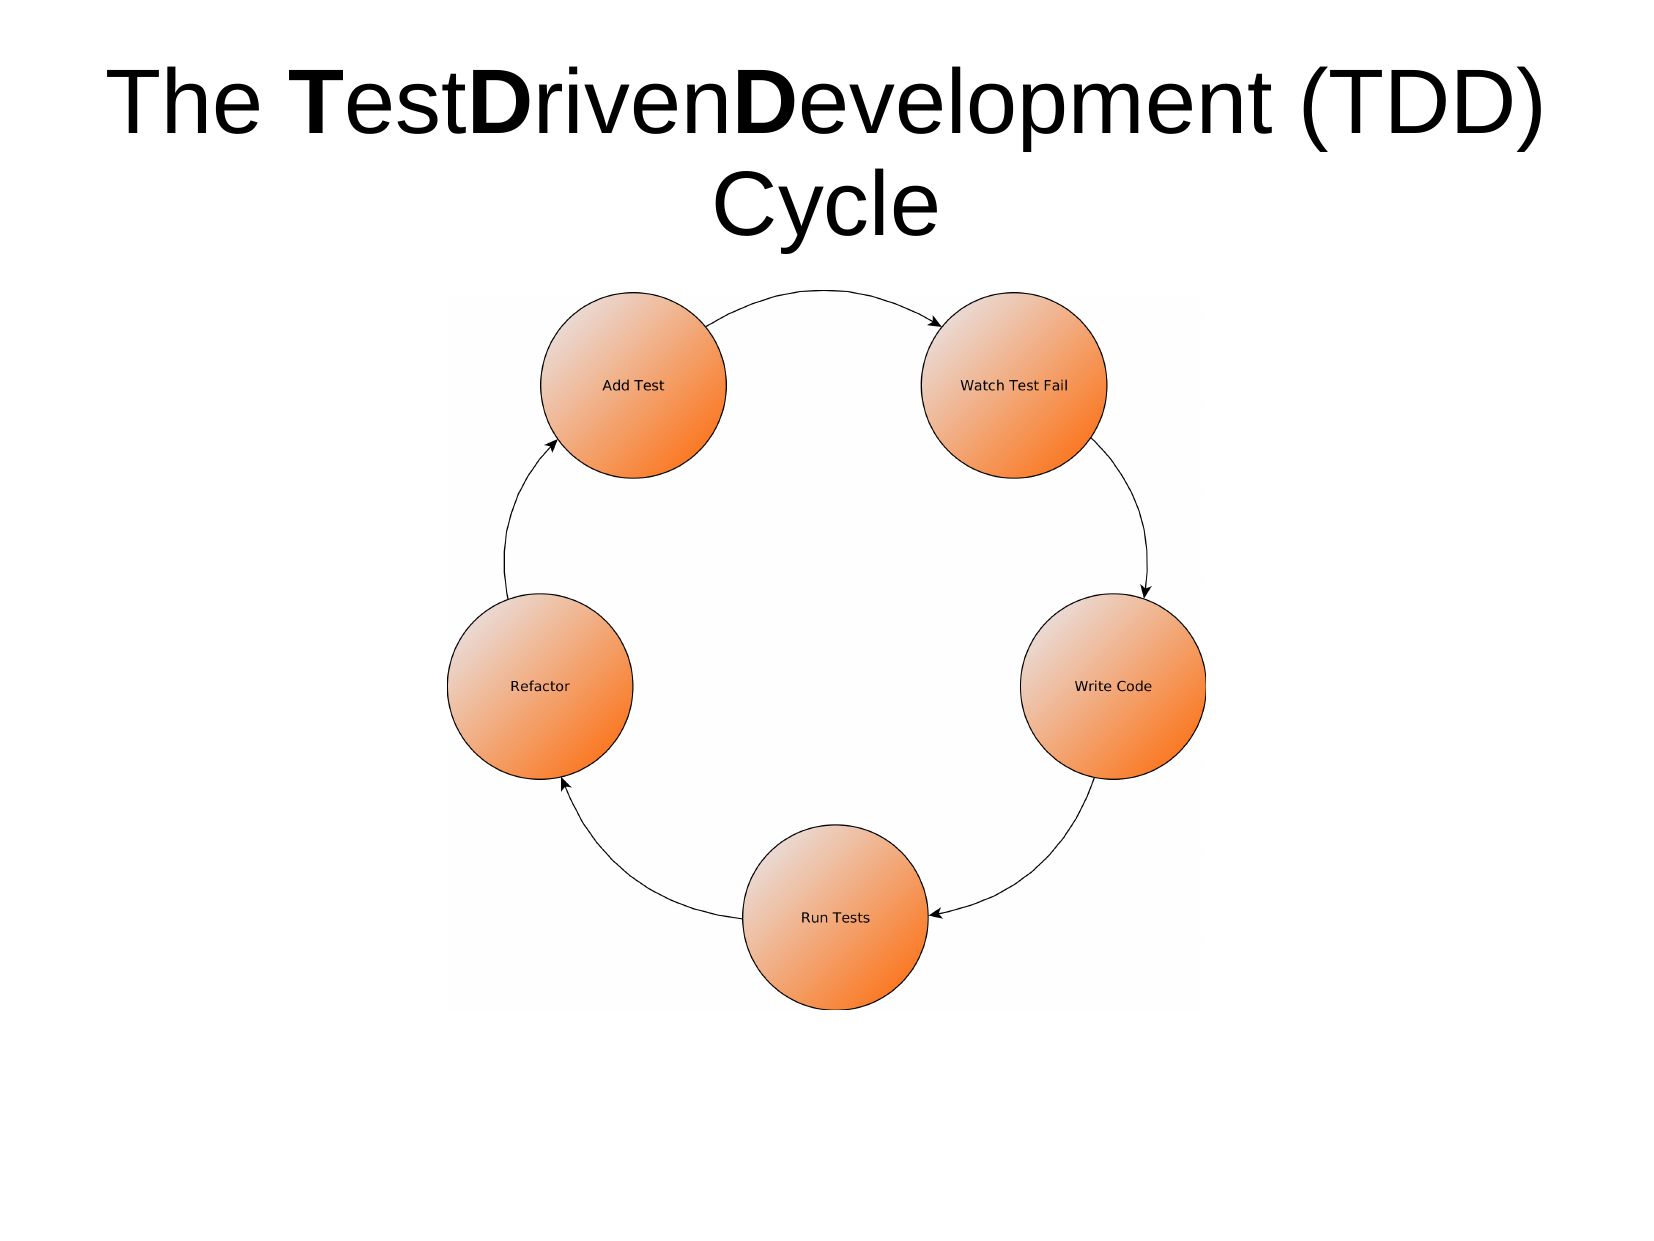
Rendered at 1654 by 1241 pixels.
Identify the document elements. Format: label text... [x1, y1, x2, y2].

title The TestDrivenDevelopment (TDD) Cycle [82, 49, 1571, 257]
picture [447, 290, 1206, 1010]
